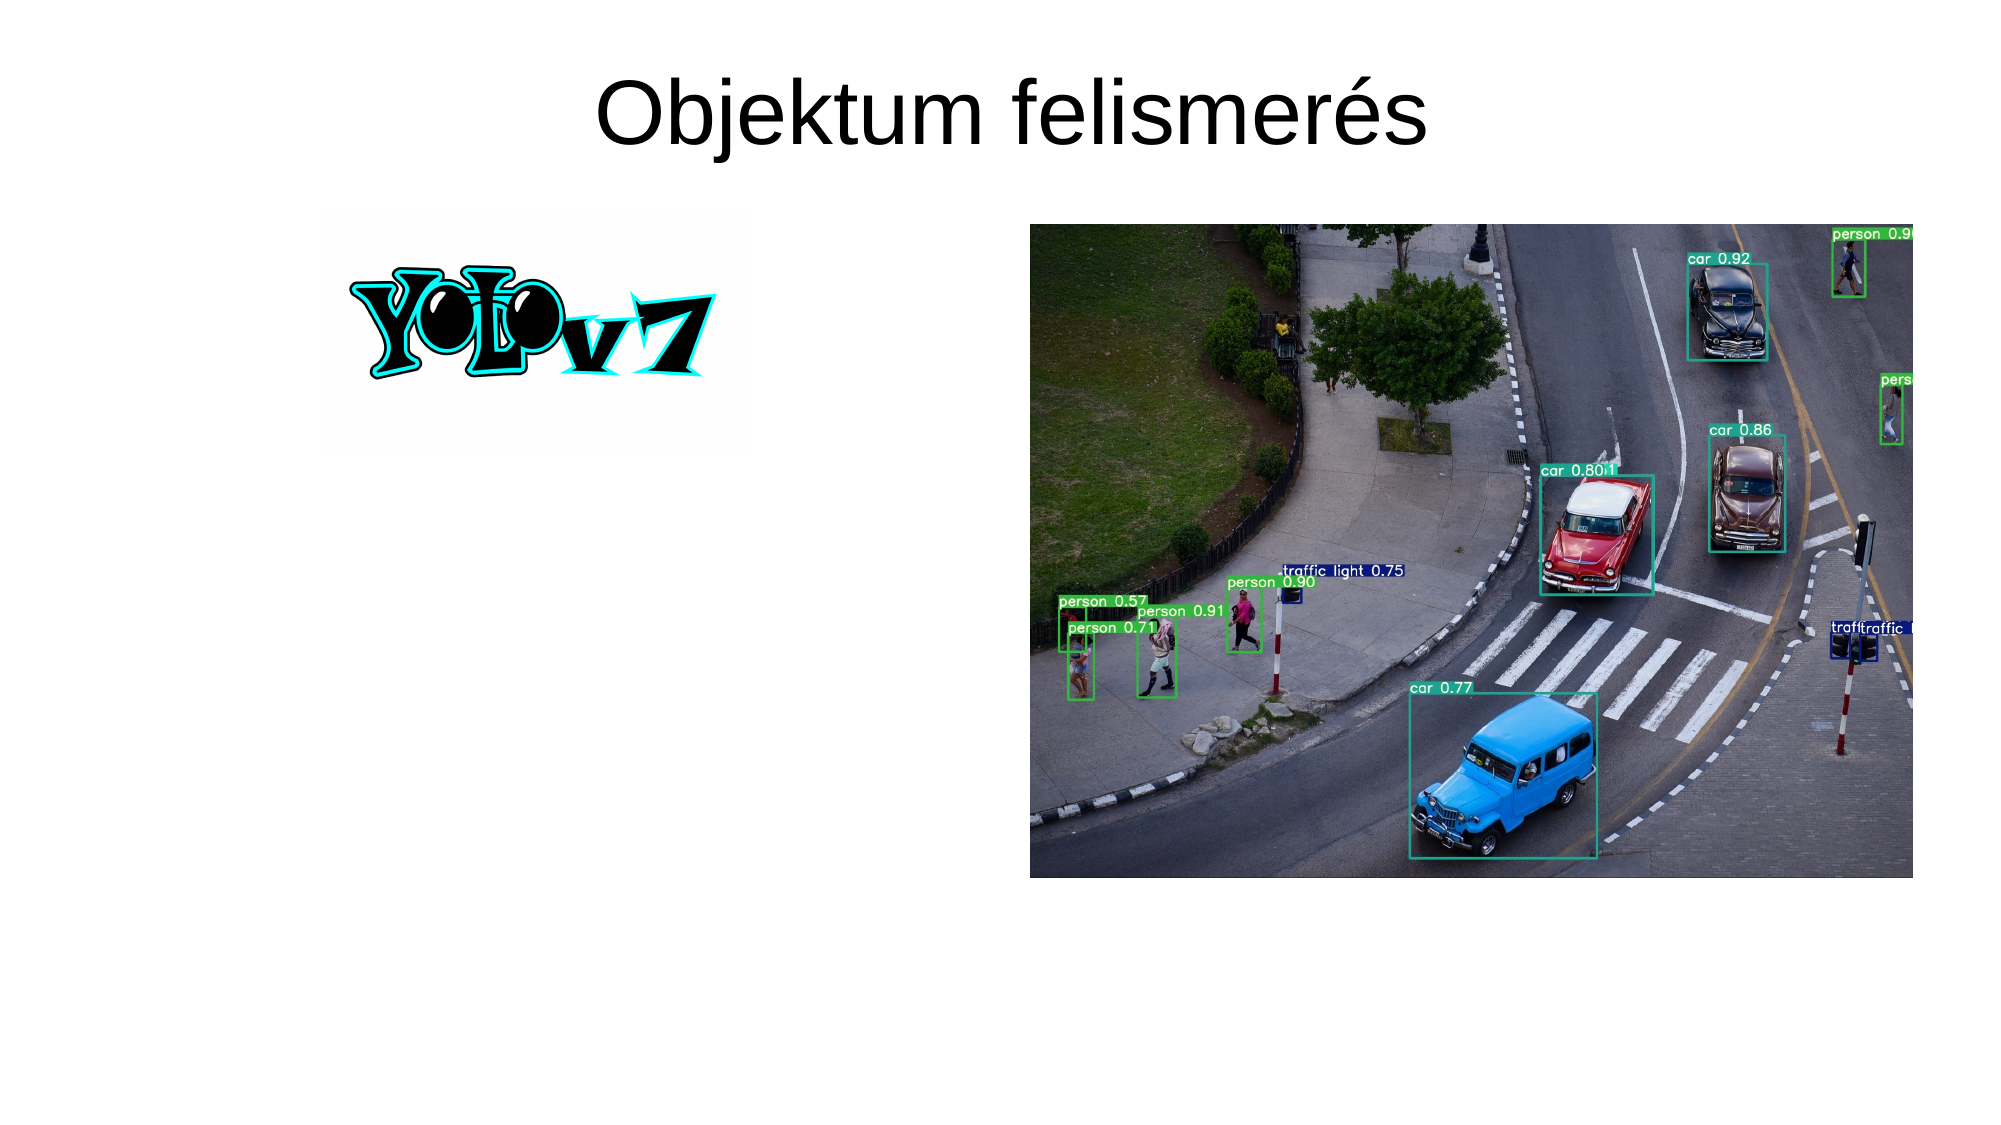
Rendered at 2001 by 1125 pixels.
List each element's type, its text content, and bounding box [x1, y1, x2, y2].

title Objektum felismerés [262, 0, 1763, 225]
picture [1030, 224, 1913, 878]
picture [320, 208, 751, 451]
